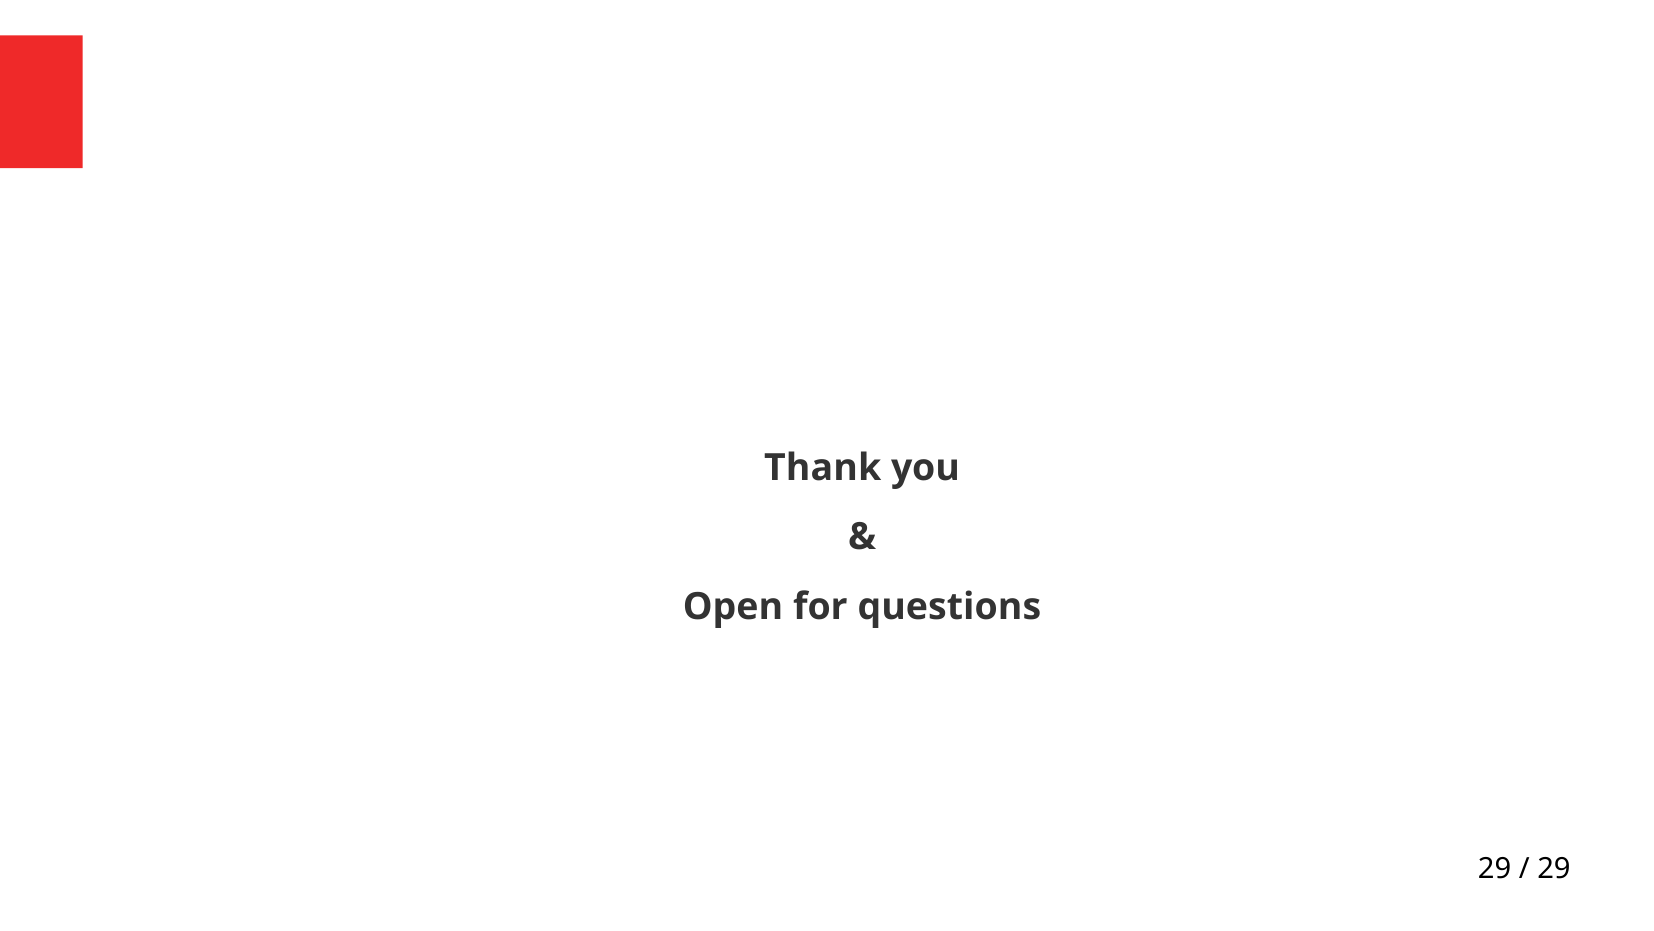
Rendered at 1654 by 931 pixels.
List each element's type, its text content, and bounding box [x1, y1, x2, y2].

list Thank you & Open for questions [118, 265, 1536, 806]
